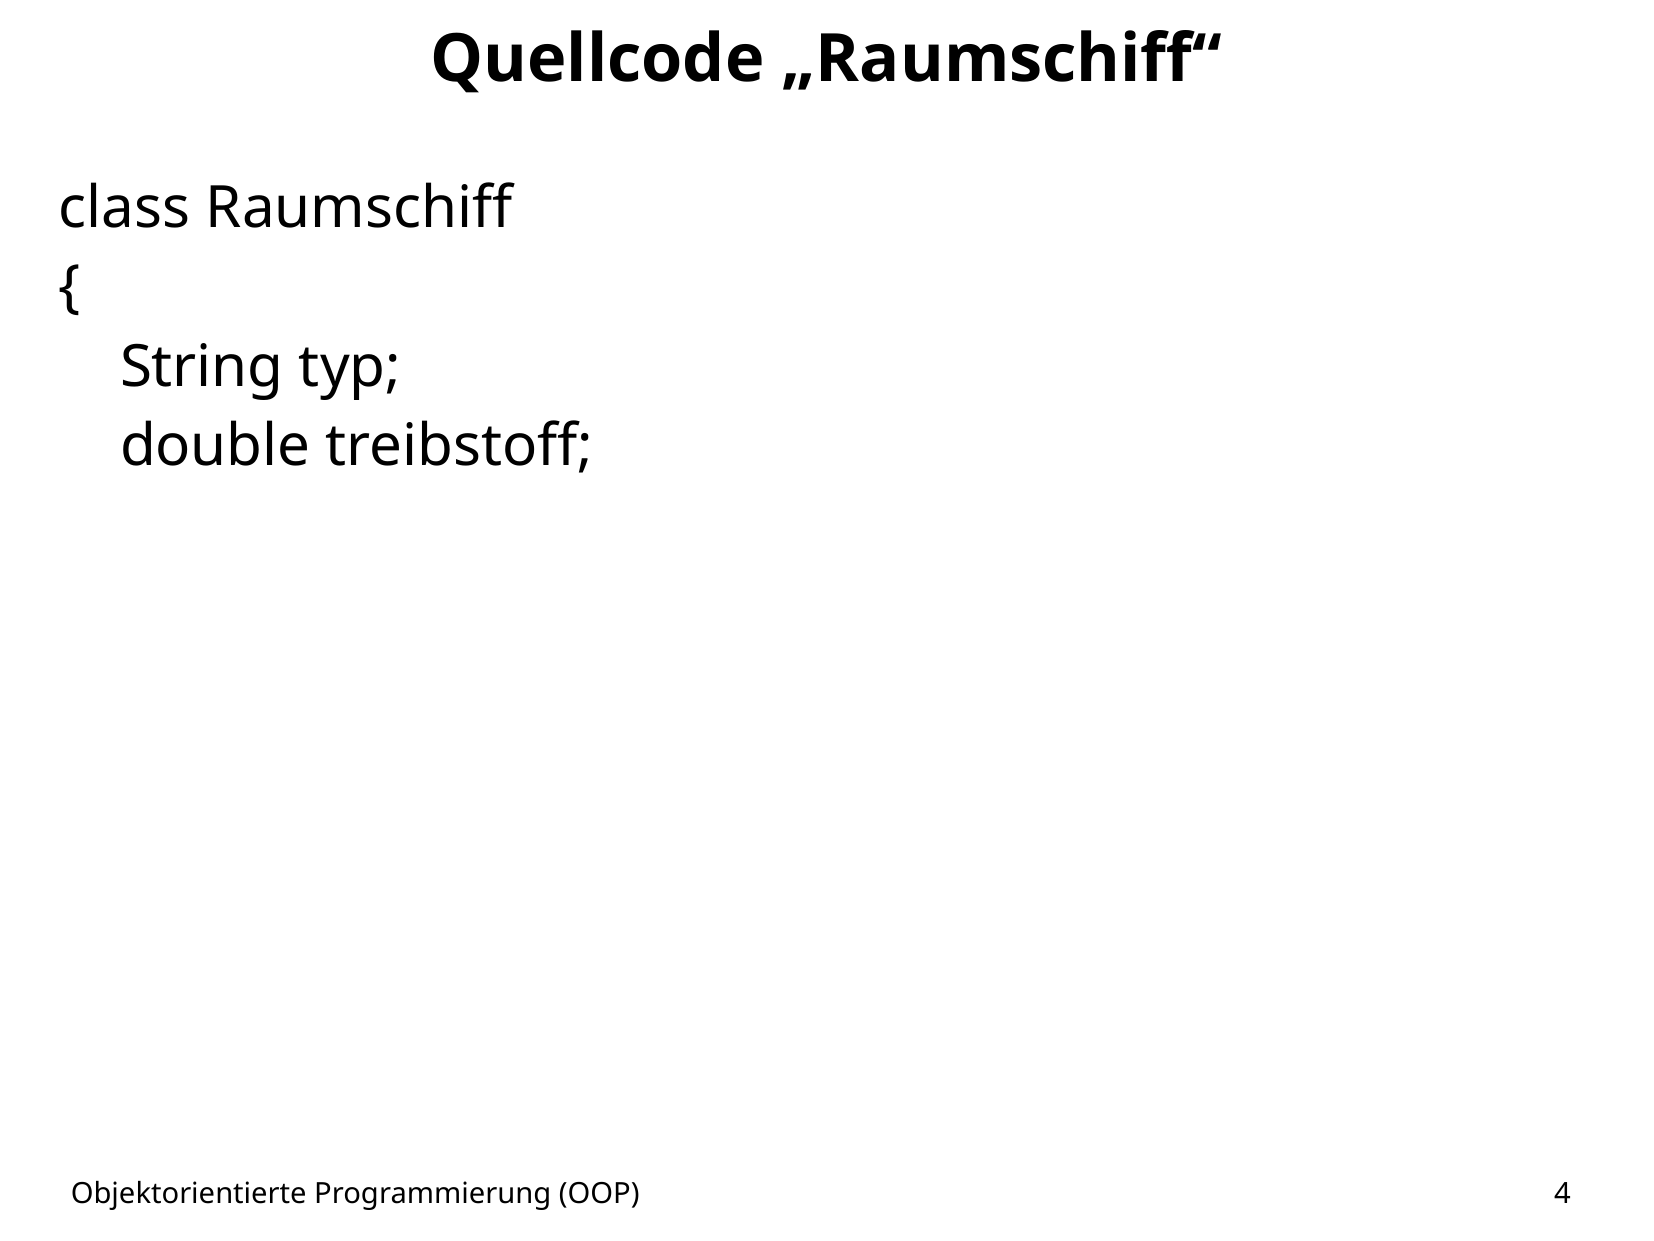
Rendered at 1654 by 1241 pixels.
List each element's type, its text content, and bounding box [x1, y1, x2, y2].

title Quellcode „Raumschiff“ [0, 5, 1654, 107]
list class Raumschiff { String typ; double treibstoff; [59, 165, 1630, 1146]
